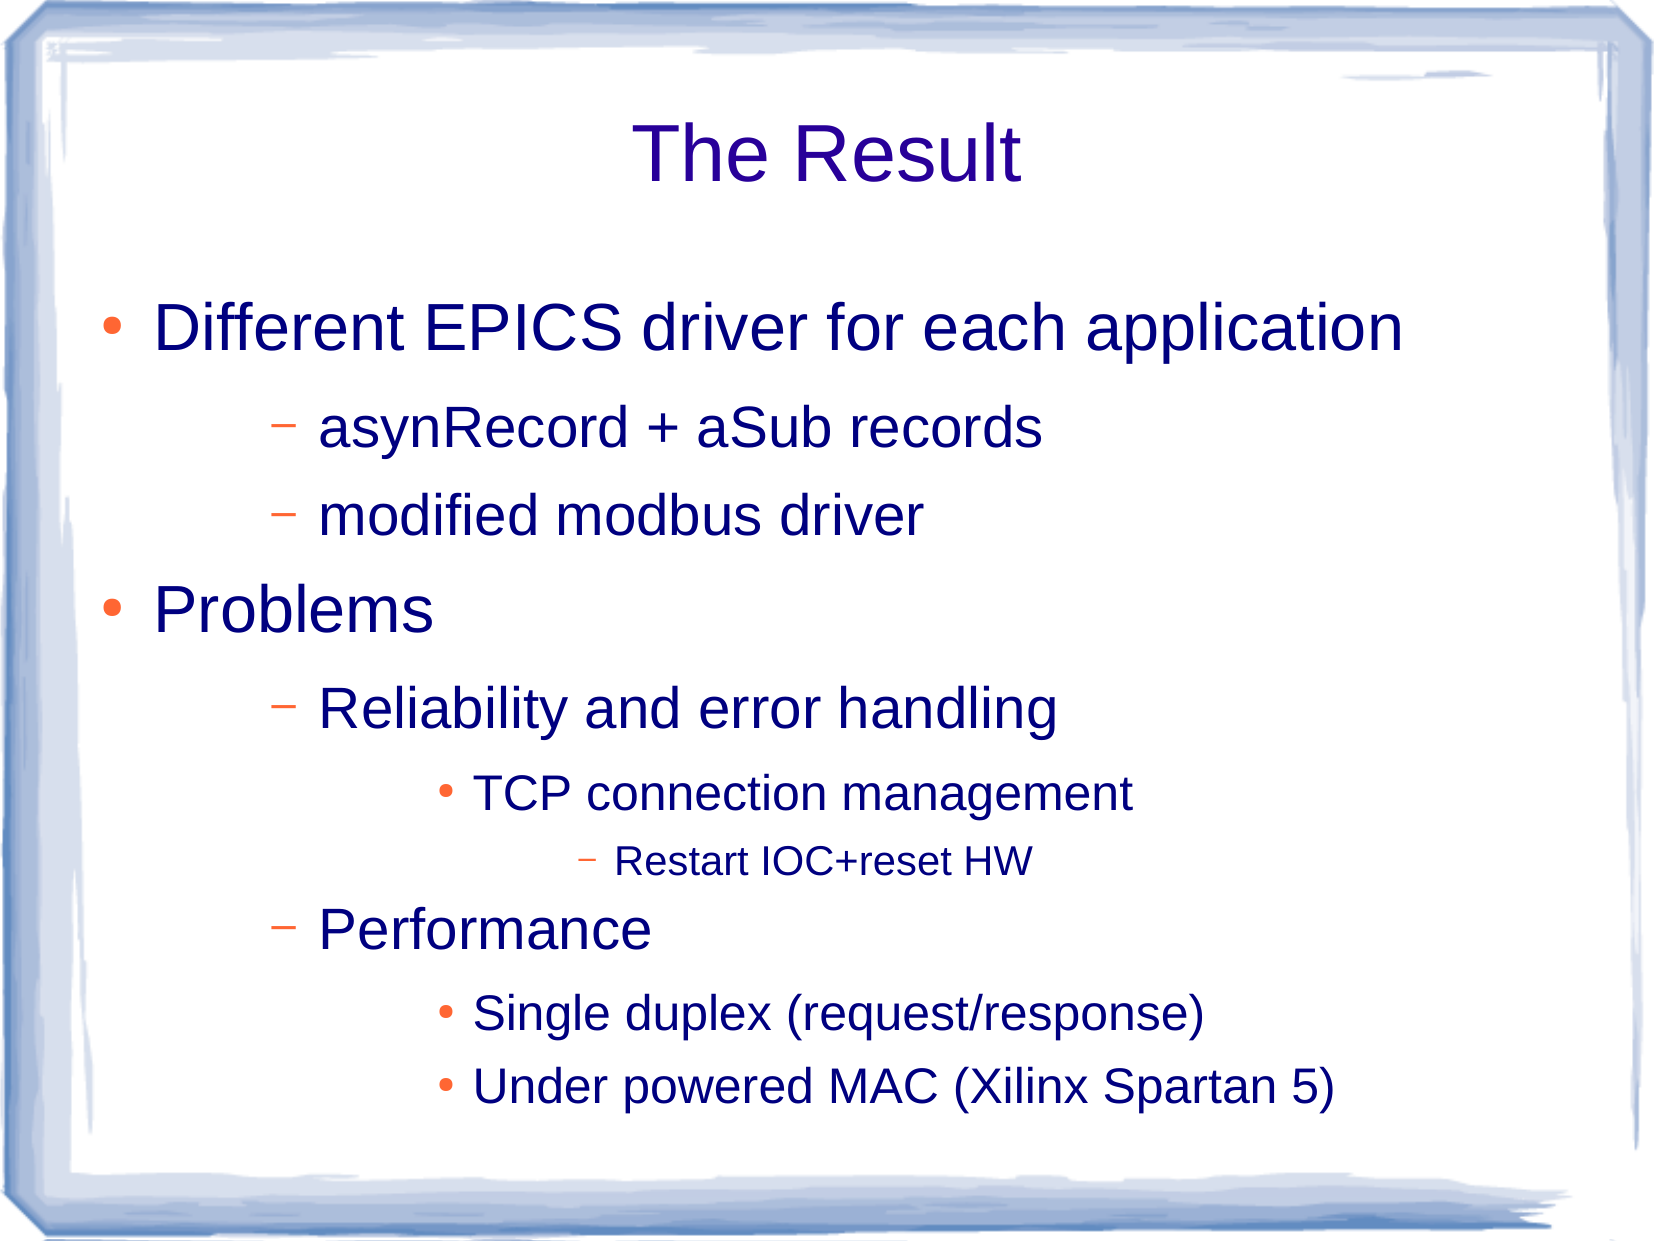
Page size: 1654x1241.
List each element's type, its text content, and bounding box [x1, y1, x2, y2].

title The Result [82, 49, 1571, 257]
list Different EPICS driver for each application asynRecord + aSub records modified modbus driver Problems Reliability and error handling TCP connection management Restart IOC+reset HW Performance Single duplex (request/response) Under powered MAC (Xilinx Spartan 5) [82, 290, 1538, 1115]
picture [0, 0, 1654, 1241]
